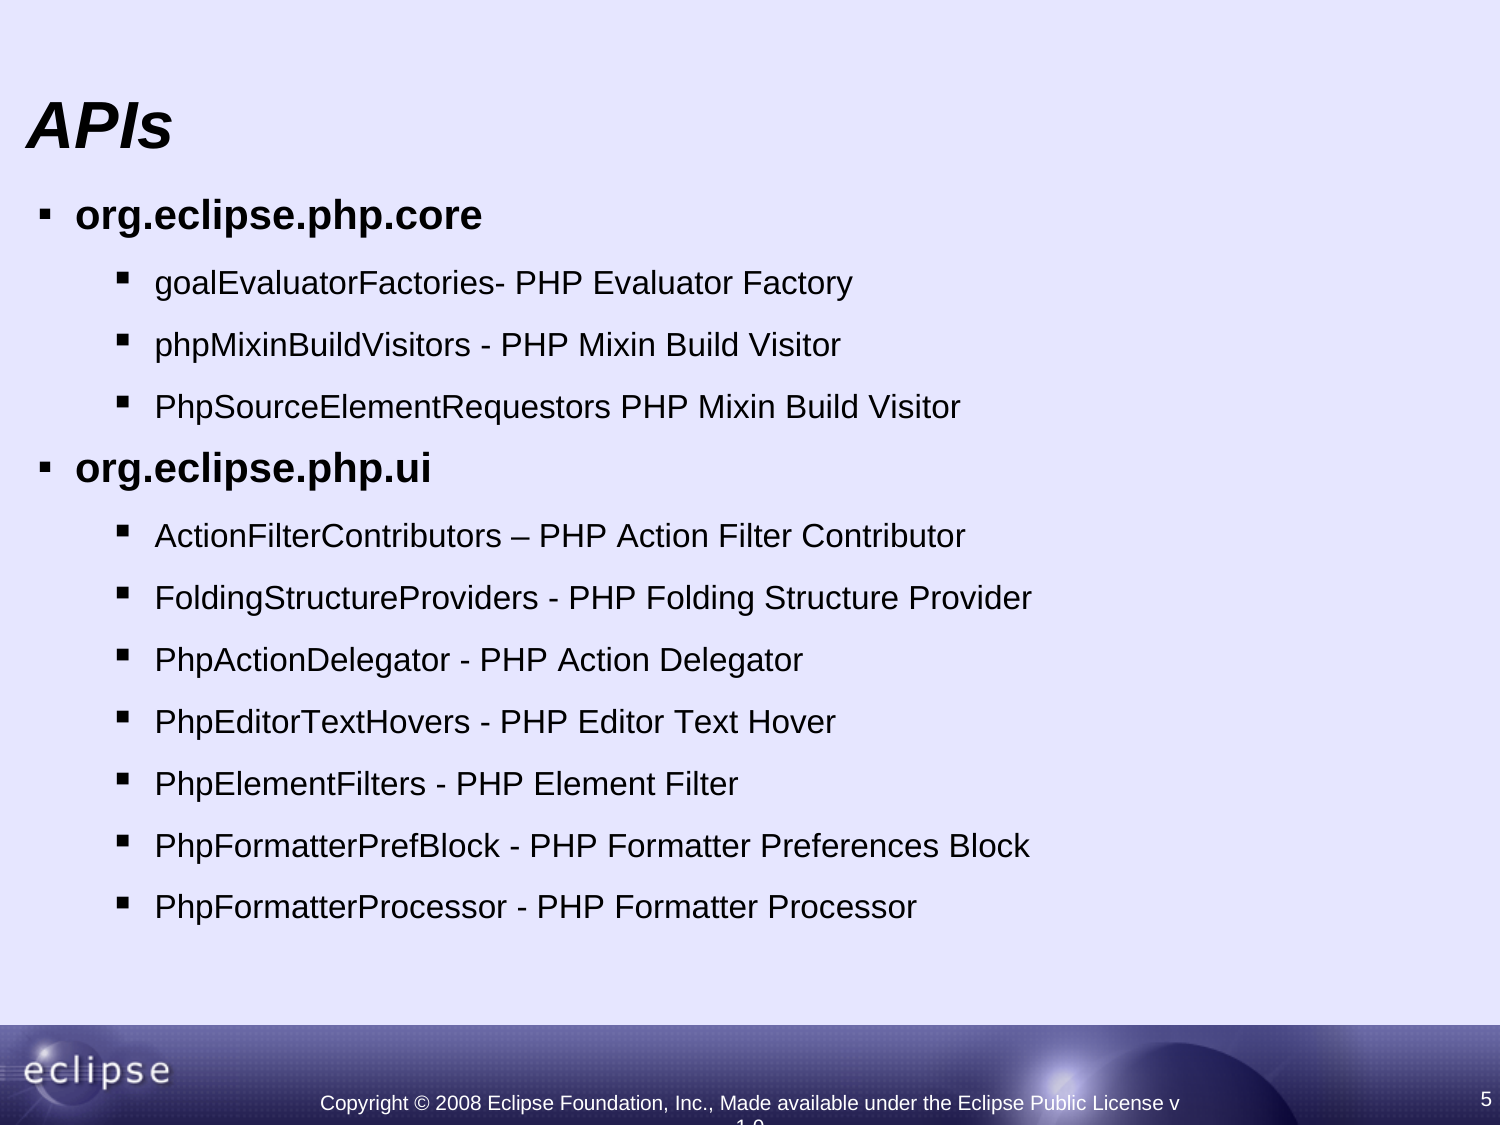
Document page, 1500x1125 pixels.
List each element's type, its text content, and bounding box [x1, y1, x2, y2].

title APIs [26, 84, 1474, 172]
picture [0, 1025, 1500, 1125]
list org.eclipse.php.core goalEvaluatorFactories- PHP Evaluator Factory phpMixinBuildVisitors - PHP Mixin Build Visitor PhpSourceElementRequestors PHP Mixin Build Visitor org.eclipse.php.ui ActionFilterContributors – PHP Action Filter Contributor FoldingStructureProviders - PHP Folding Structure Provider PhpActionDelegator - PHP Action Delegator PhpEditorTextHovers - PHP Editor Text Hover PhpElementFilters - PHP Element Filter PhpFormatterPrefBlock - PHP Formatter Preferences Block PhpFormatterProcessor - PHP Formatter Processor [37, 191, 1463, 1025]
